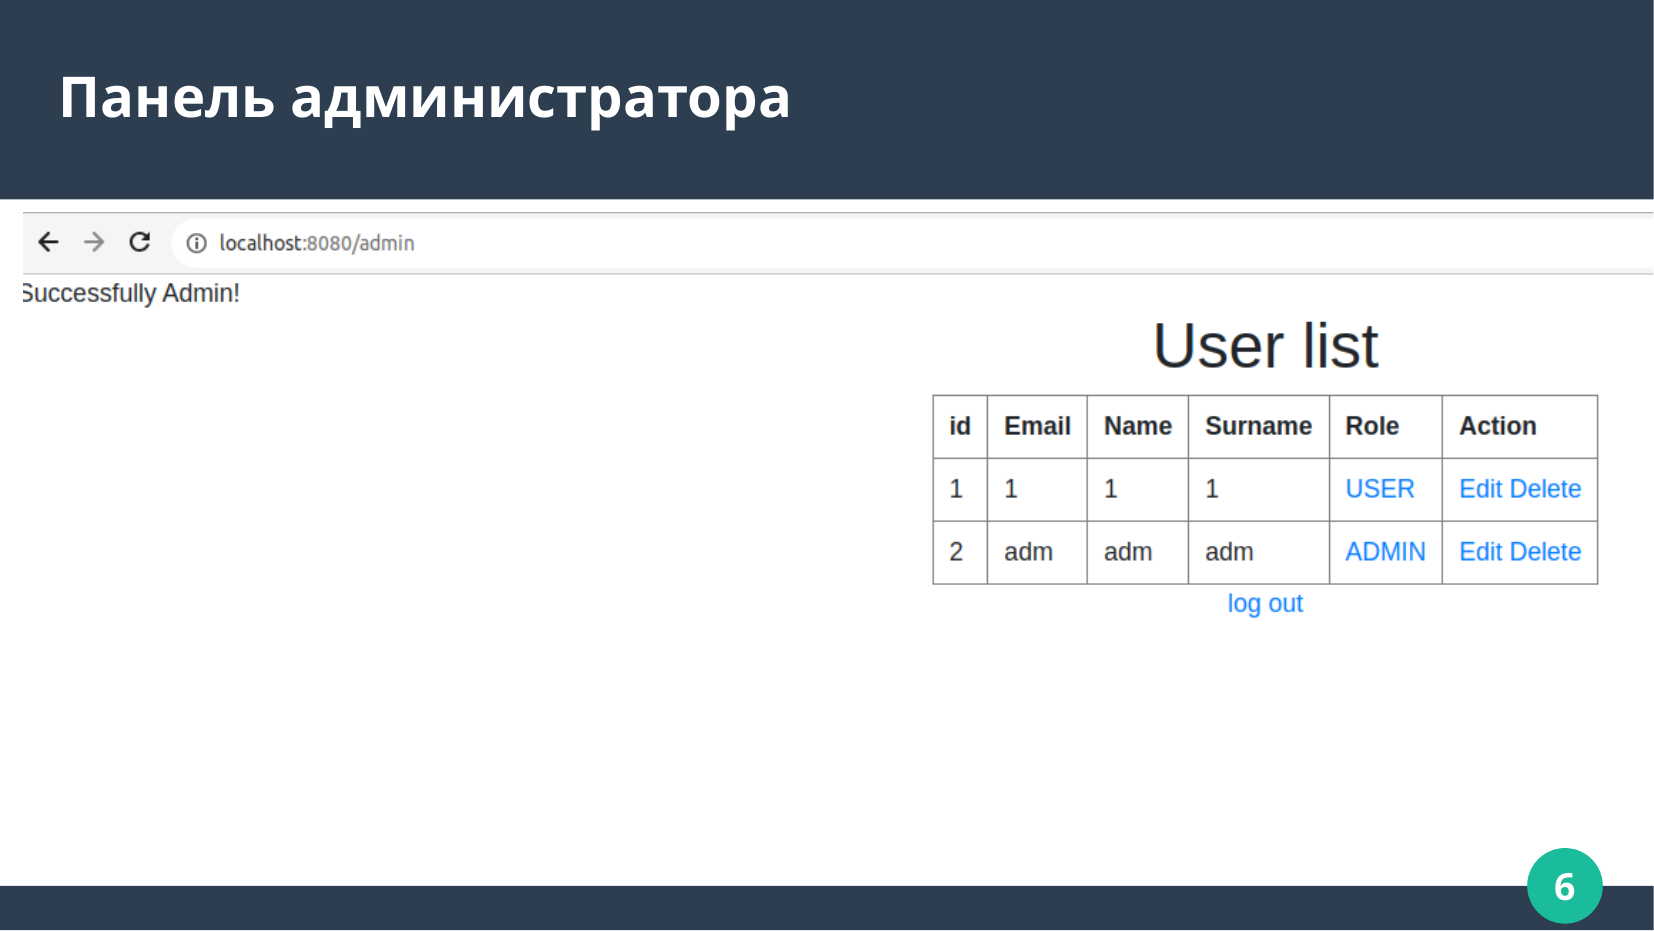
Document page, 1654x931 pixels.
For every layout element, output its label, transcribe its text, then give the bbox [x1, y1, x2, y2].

title Панель администратора [59, 37, 1595, 155]
picture [23, 212, 1654, 635]
